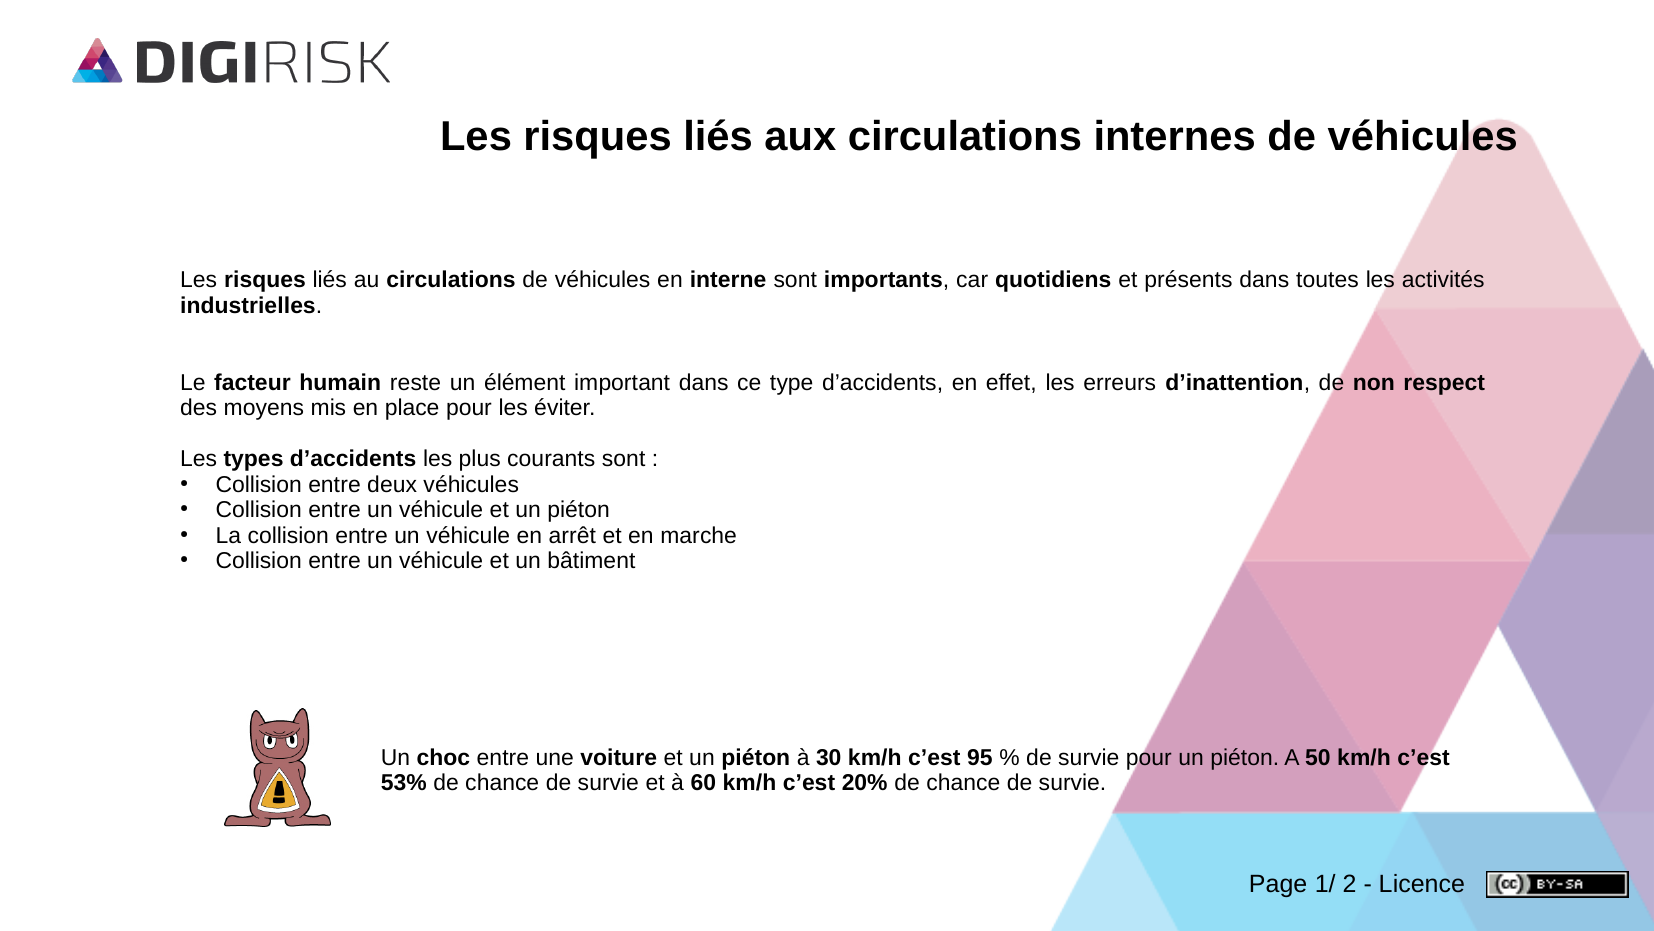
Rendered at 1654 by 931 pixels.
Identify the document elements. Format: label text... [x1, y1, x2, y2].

text_box Un choc entre une voiture et un piéton à 30 km/h c’est 95 % de survie pour un piéton. A 50 km/h c’est 53% de chance de survie et à 60 km/h c’est 20% de chance de survie. [366, 737, 1512, 804]
text_box Les risques liés aux circulations internes de véhicules [425, 104, 1536, 213]
picture [70, 35, 390, 83]
picture [224, 708, 331, 827]
picture [1486, 871, 1629, 898]
text_box Les risques liés au circulations de véhicules en interne sont importants, car quotidiens et présents dans toutes les activités industrielles. Le facteur humain reste un élément important dans ce type d’accidents, en effet, les erreurs d’inattention, de non respect des moyens mis en place pour les éviter. Les types d’accidents les plus courants sont : Collision entre deux véhicules Collision entre un véhicule et un piéton La collision entre un véhicule en arrêt et en marche Collision entre un véhicule et un bâtiment [165, 259, 1501, 626]
